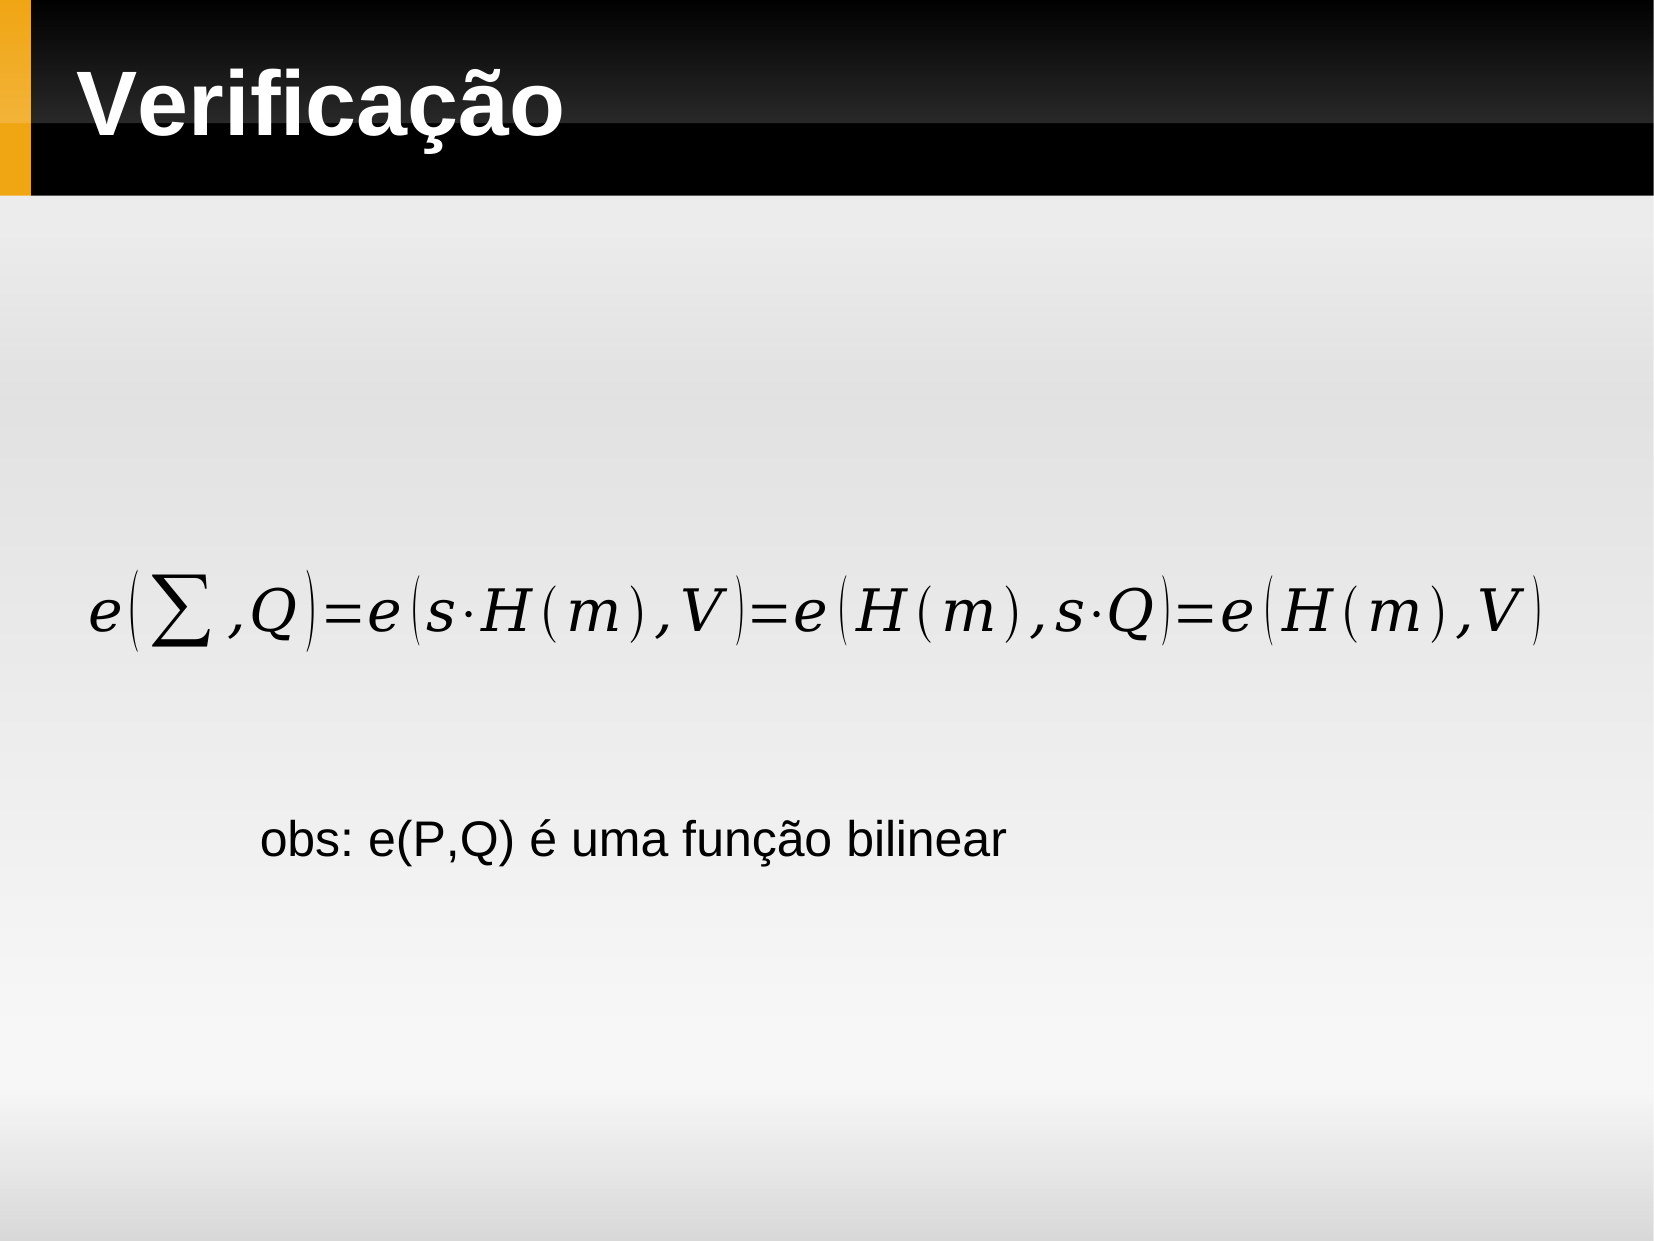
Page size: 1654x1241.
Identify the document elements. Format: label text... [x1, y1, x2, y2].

picture [0, 0, 1654, 1241]
list obs: e(P,Q) é uma função bilinear [82, 290, 1571, 1094]
title Verificação [76, 7, 1565, 200]
chart [73, 565, 1565, 655]
